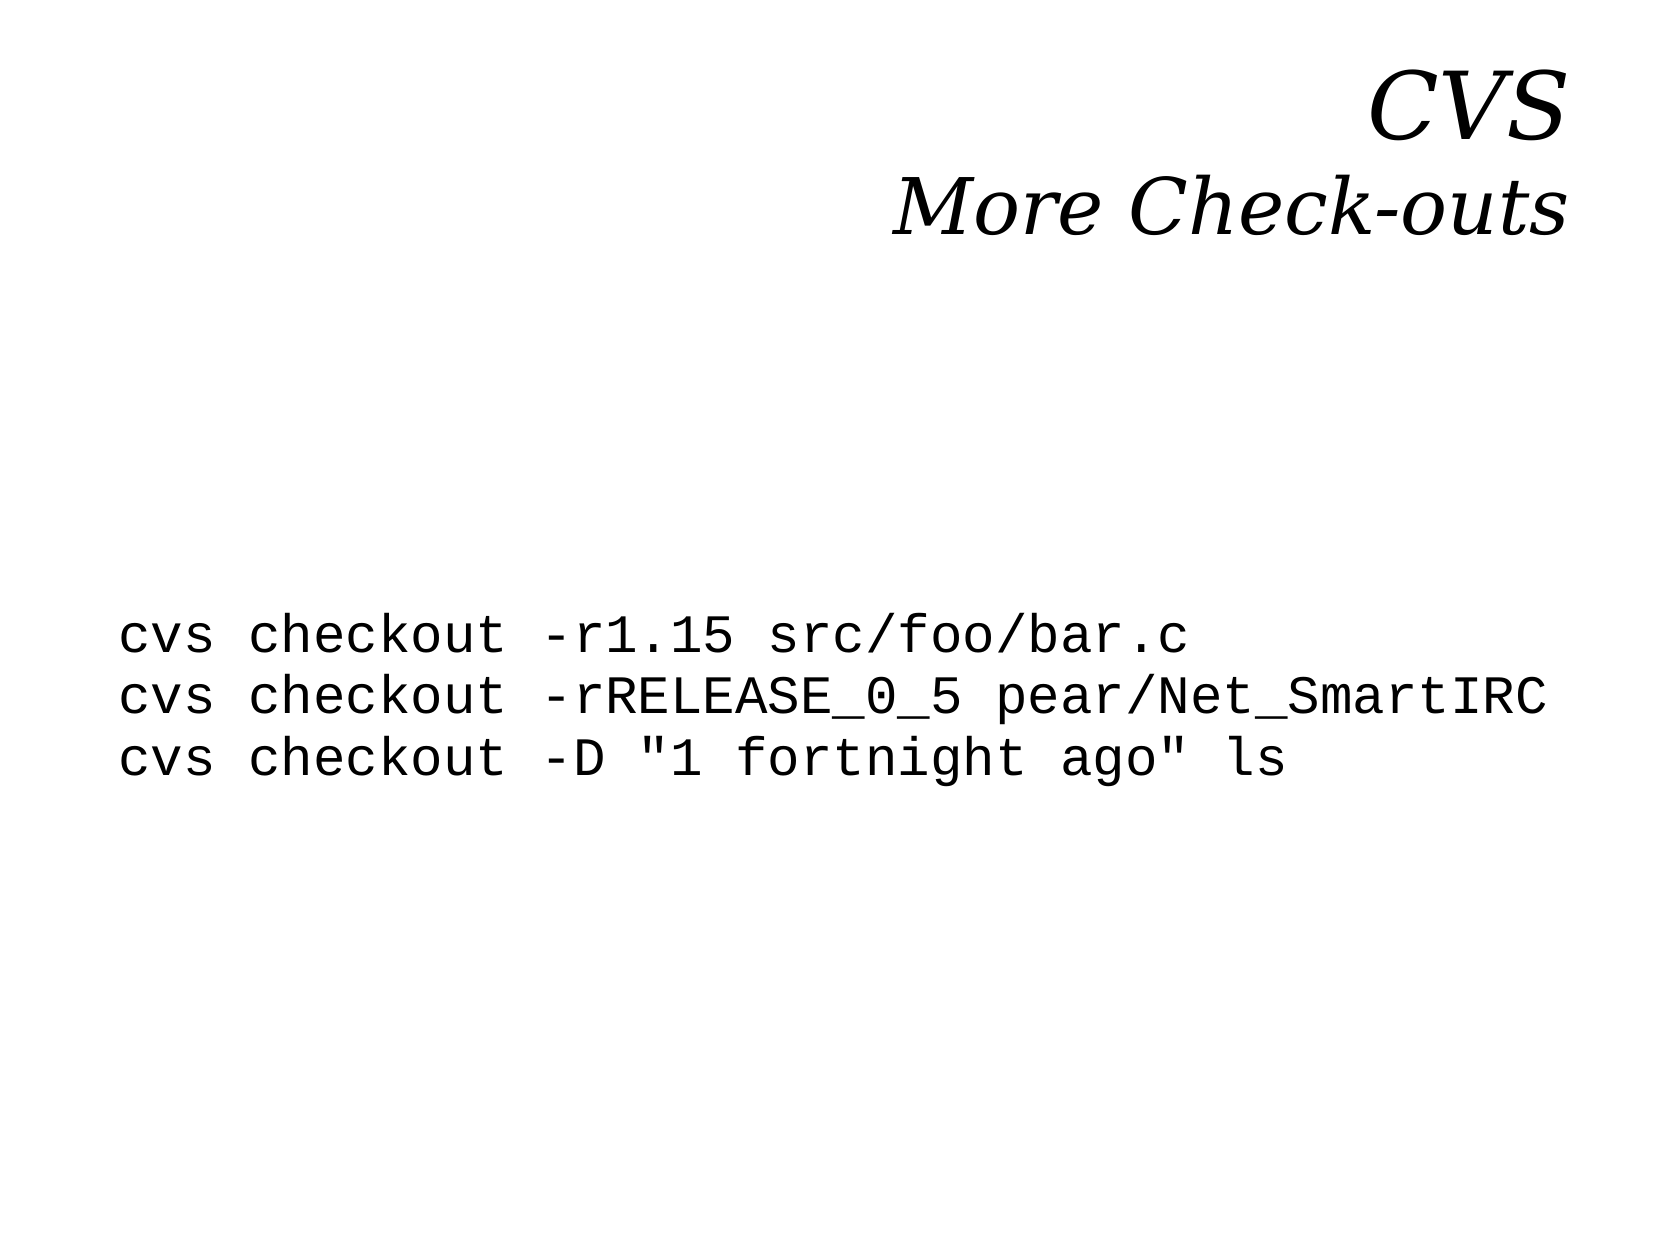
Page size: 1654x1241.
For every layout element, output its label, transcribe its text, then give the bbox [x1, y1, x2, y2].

title CVS More Check-outs [82, 52, 1571, 254]
subtitle cvs checkout -r1.15 src/foo/bar.c cvs checkout -rRELEASE_0_5 pear/Net_SmartIRC cvs checkout -D "1 fortnight ago" ls [82, 297, 1571, 1102]
